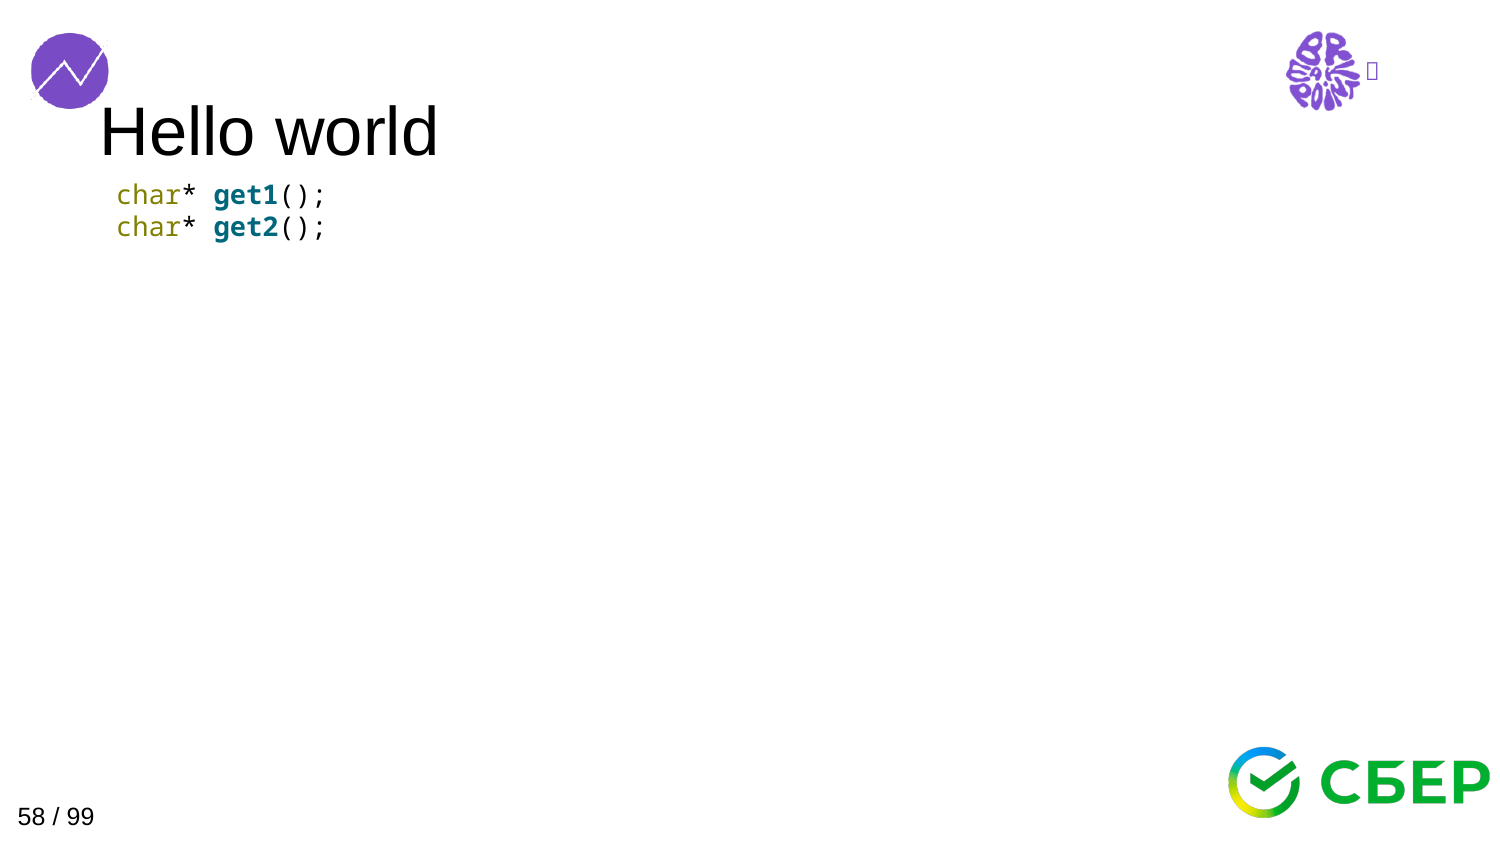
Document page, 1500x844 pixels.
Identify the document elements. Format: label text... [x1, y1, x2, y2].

picture [1274, 17, 1372, 81]
picture [28, 27, 111, 111]
text_box 🐙 [1364, 36, 1489, 107]
text_box char* get1(); char* get2(); [101, 169, 1404, 794]
picture [1221, 740, 1497, 824]
title Hello world [92, 81, 1386, 185]
text_box <number> / 99 [2, 795, 632, 839]
